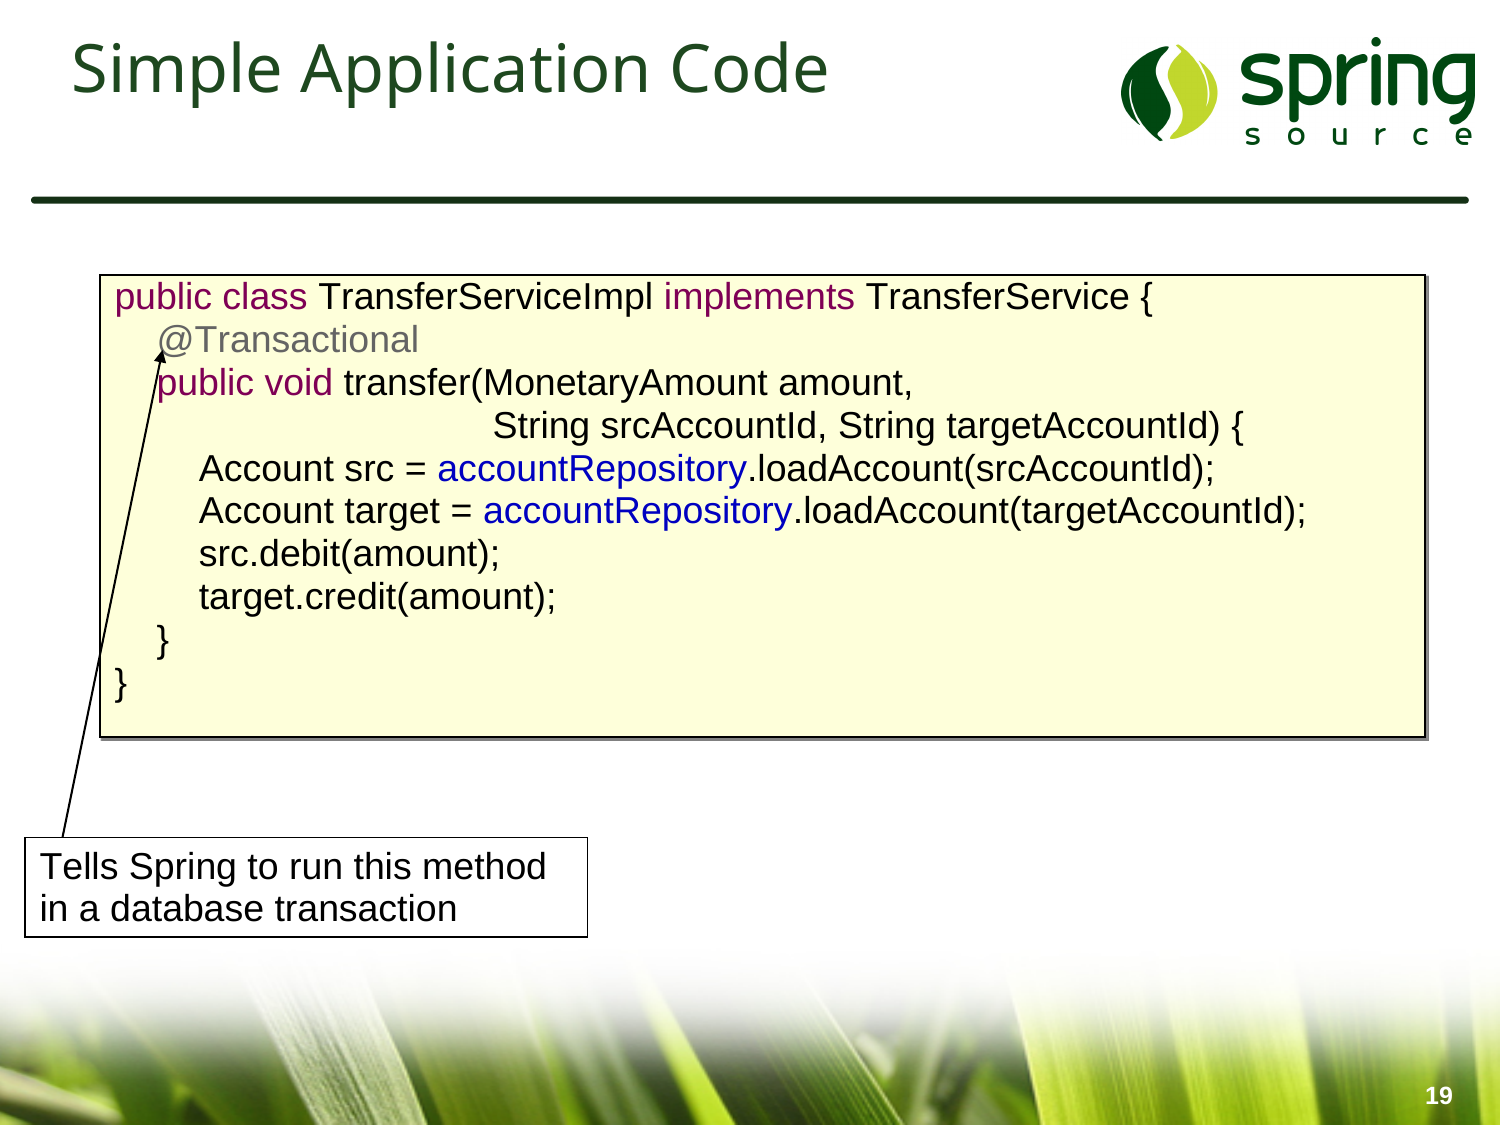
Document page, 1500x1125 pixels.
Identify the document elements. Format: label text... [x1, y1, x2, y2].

text_box Tells Spring to run this method in a database transaction [24, 837, 588, 937]
text_box public class TransferServiceImpl implements TransferService { @Transactional public void transfer(MonetaryAmount amount, String srcAccountId, String targetAccountId) { Account src = accountRepository.loadAccount(srcAccountId); Account target = accountRepository.loadAccount(targetAccountId); src.debit(amount); target.credit(amount); } } [99, 274, 1425, 738]
title Simple Application Code [56, 13, 1089, 176]
picture [1121, 37, 1475, 145]
picture [0, 944, 1500, 1125]
